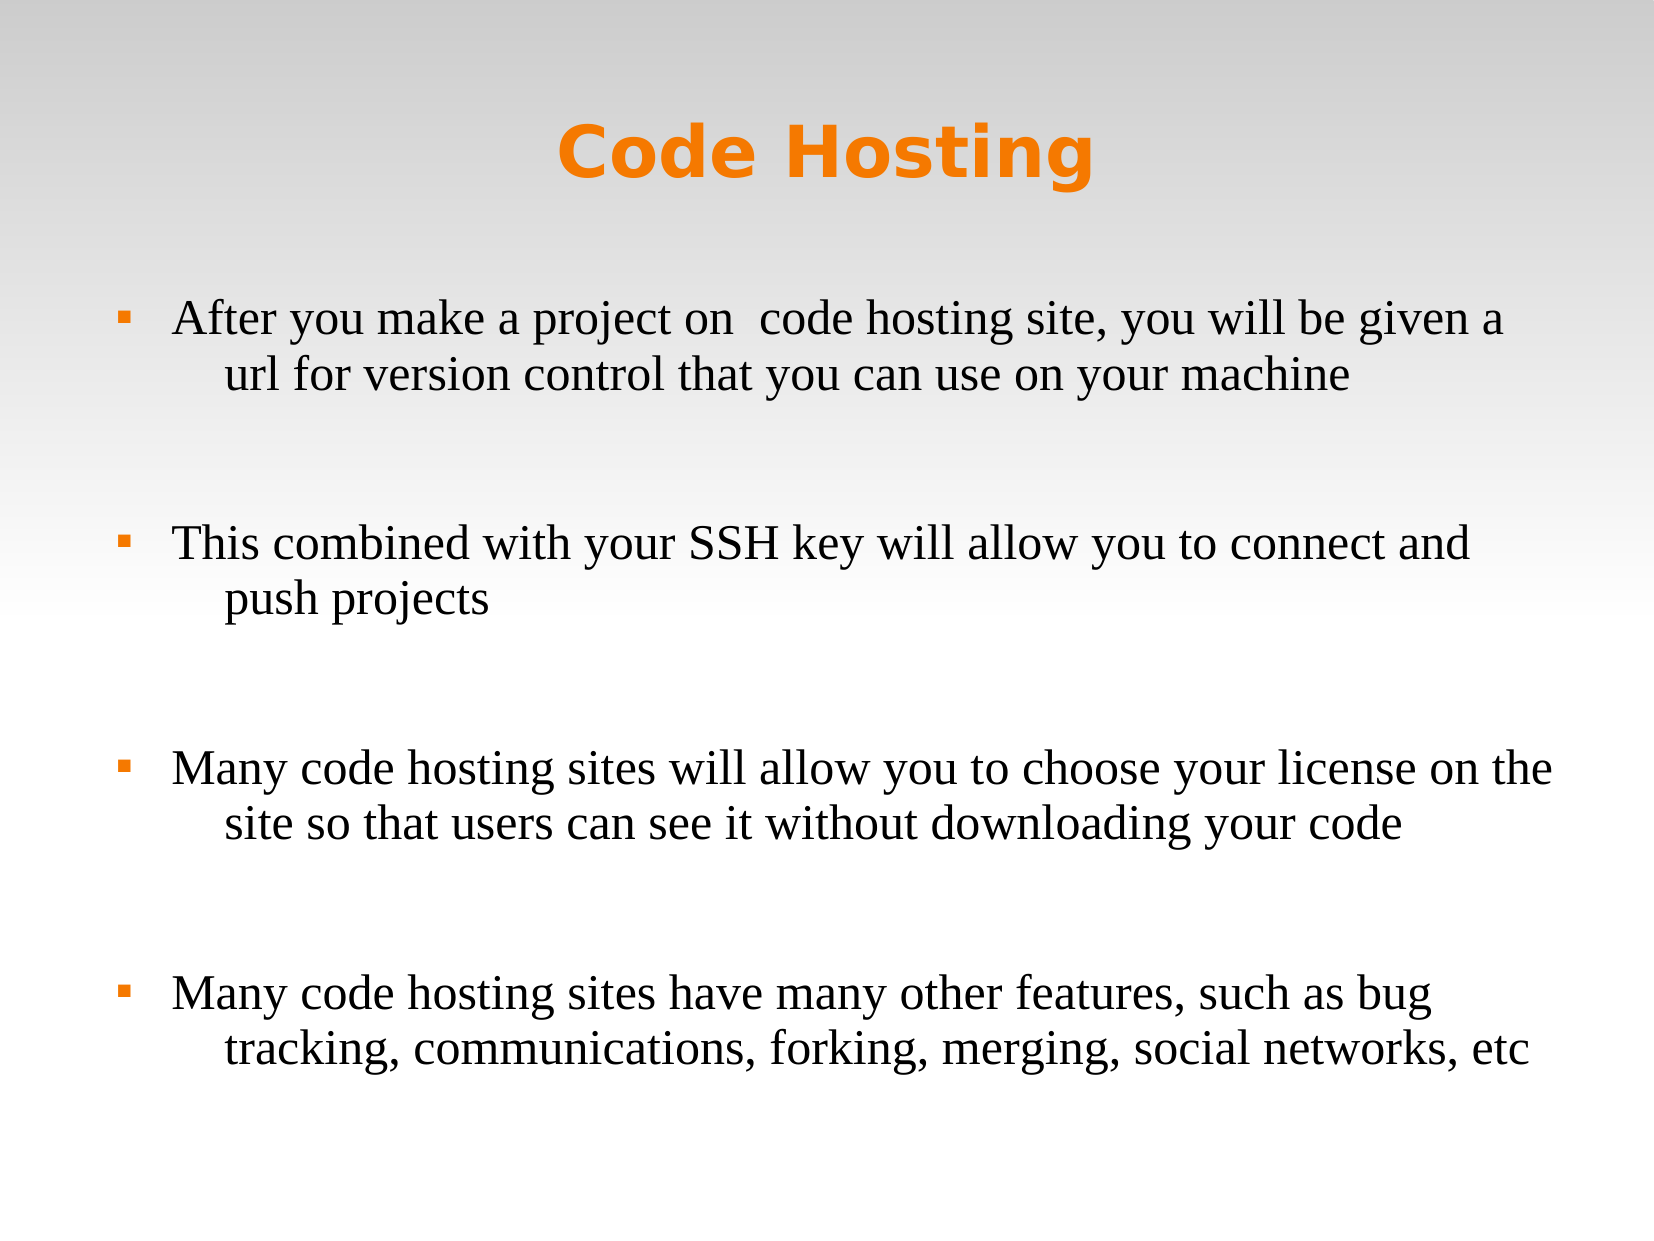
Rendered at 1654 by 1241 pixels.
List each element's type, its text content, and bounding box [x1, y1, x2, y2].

title Code Hosting [82, 49, 1571, 257]
list After you make a project on code hosting site, you will be given a url for version control that you can use on your machine This combined with your SSH key will allow you to connect and push projects Many code hosting sites will allow you to choose your license on the site so that users can see it without downloading your code Many code hosting sites have many other features, such as bug tracking, communications, forking, merging, social networks, etc [82, 290, 1571, 1133]
